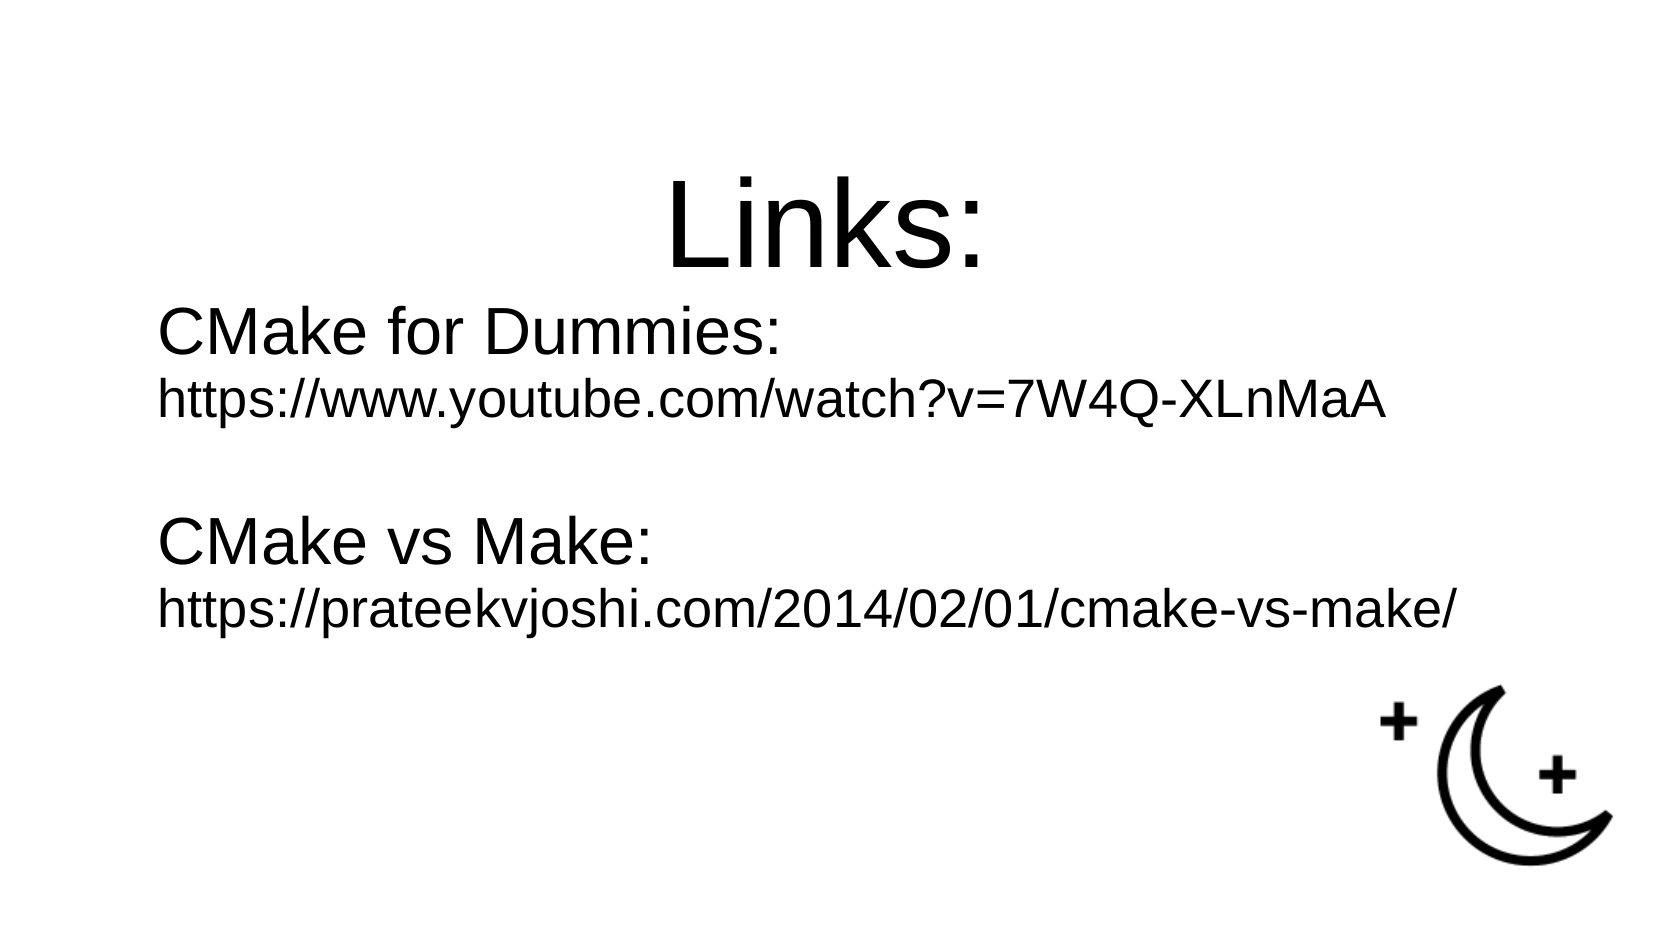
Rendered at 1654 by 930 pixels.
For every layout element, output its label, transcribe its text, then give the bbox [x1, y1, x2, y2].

picture [1340, 617, 1654, 930]
subtitle Links: CMake for Dummies: https://www.youtube.com/watch?v=7W4Q-XLnMaA CMake vs Make: https://prateekvjoshi.com/2014/02/01/cmake-vs-make/ [82, 36, 1571, 757]
